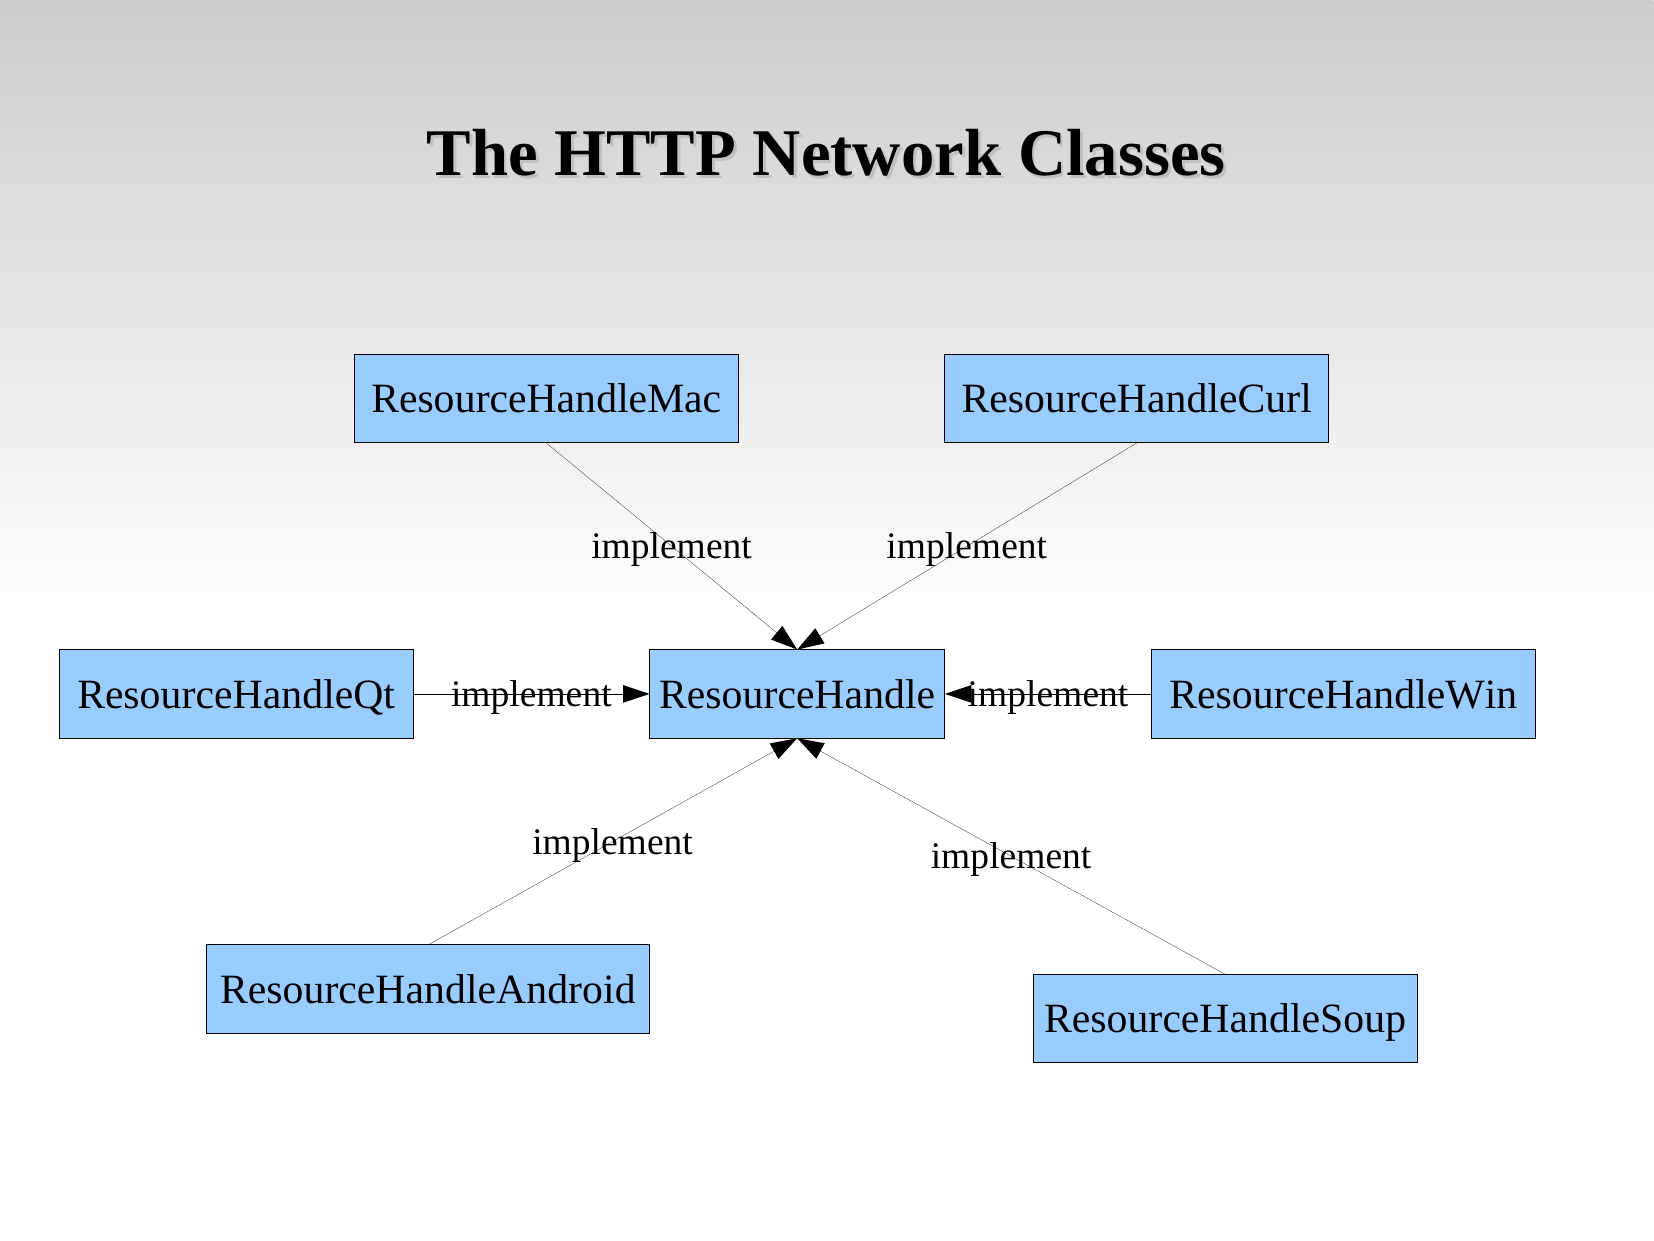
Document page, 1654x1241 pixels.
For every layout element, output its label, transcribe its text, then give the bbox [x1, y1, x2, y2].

title The HTTP Network Classes [82, 56, 1571, 250]
text_box ResourceHandleSoup [1033, 974, 1418, 1063]
text_box ResourceHandleQt [59, 649, 414, 739]
text_box ResourceHandle [649, 649, 945, 739]
text_box ResourceHandleWin [1151, 649, 1536, 739]
text_box ResourceHandleAndroid [206, 944, 650, 1034]
text_box ResourceHandleMac [354, 354, 739, 443]
text_box ResourceHandleCurl [944, 354, 1329, 443]
